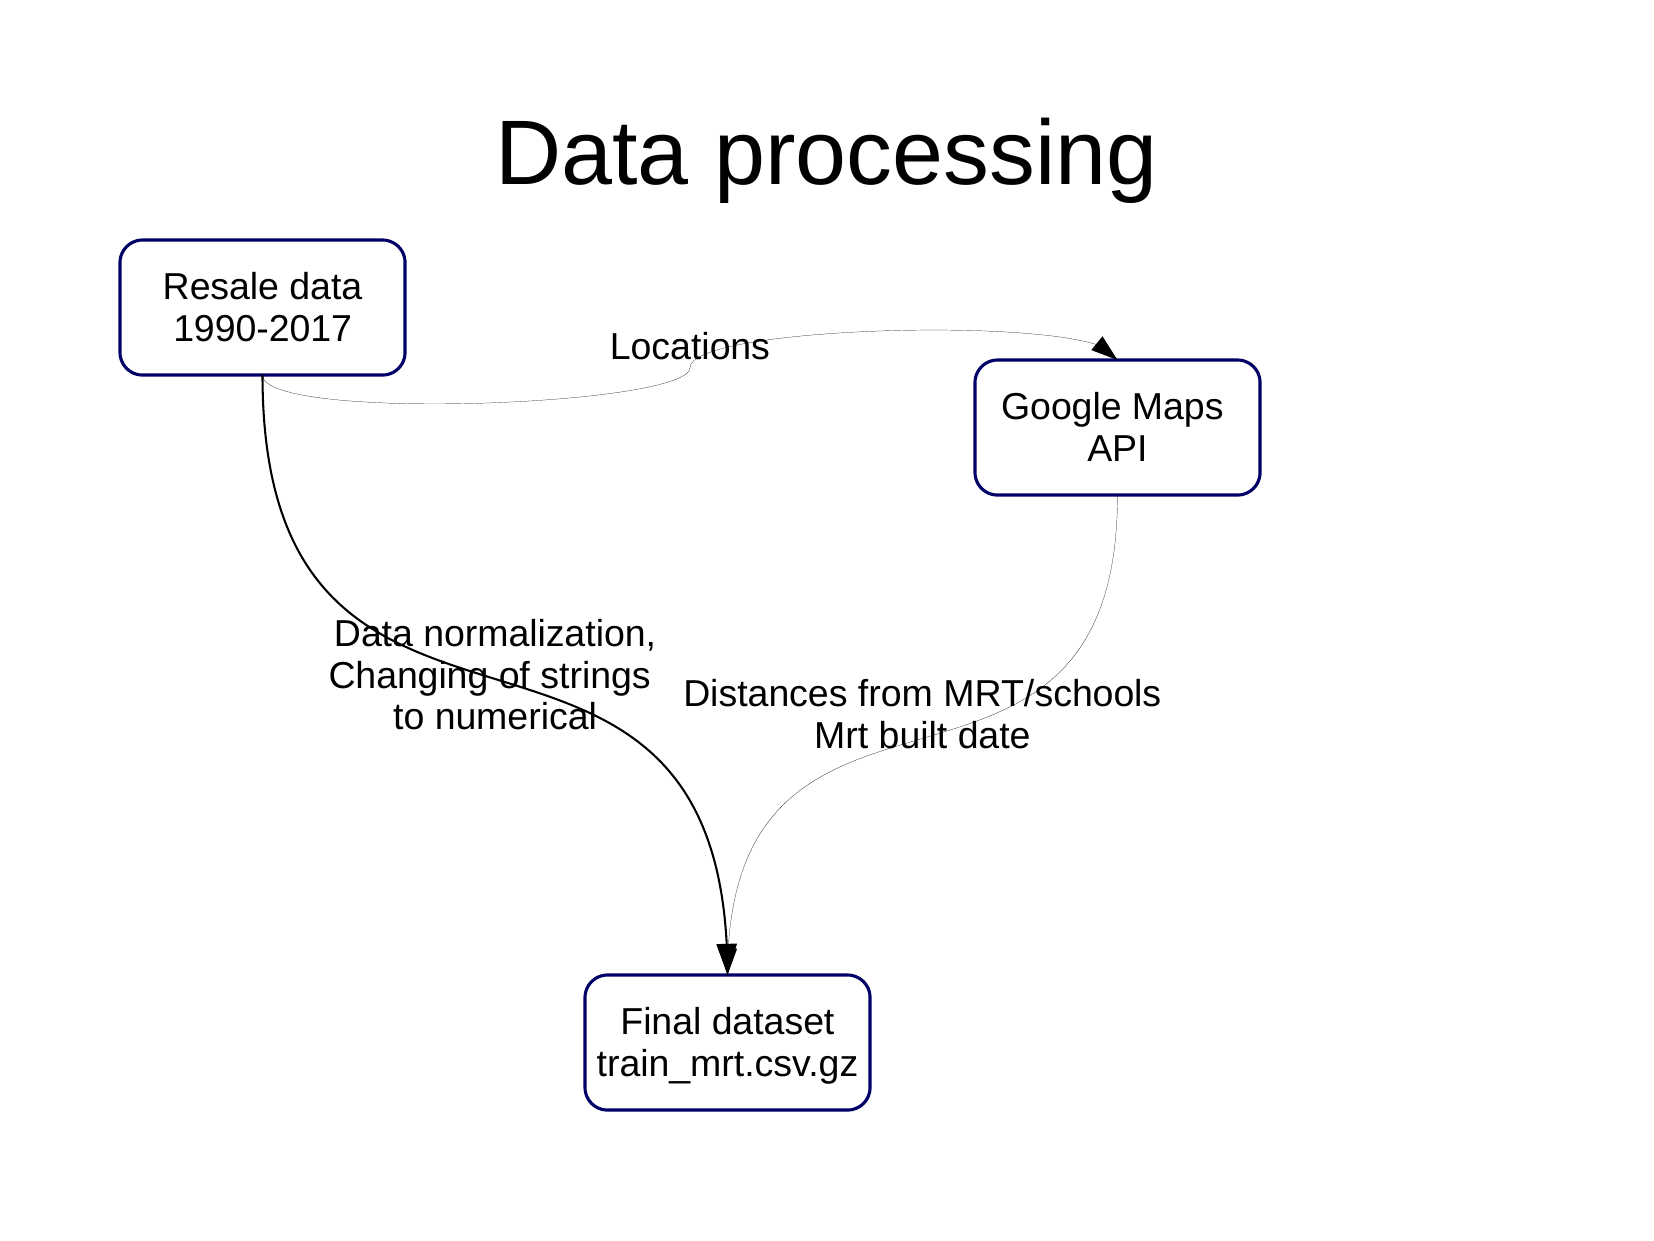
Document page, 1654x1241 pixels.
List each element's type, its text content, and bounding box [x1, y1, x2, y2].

text_box Resale data 1990-2017 [120, 240, 406, 376]
text_box Final dataset train_mrt.csv.gz [585, 975, 871, 1111]
text_box Google Maps API [975, 360, 1261, 496]
title Data processing [82, 49, 1571, 257]
